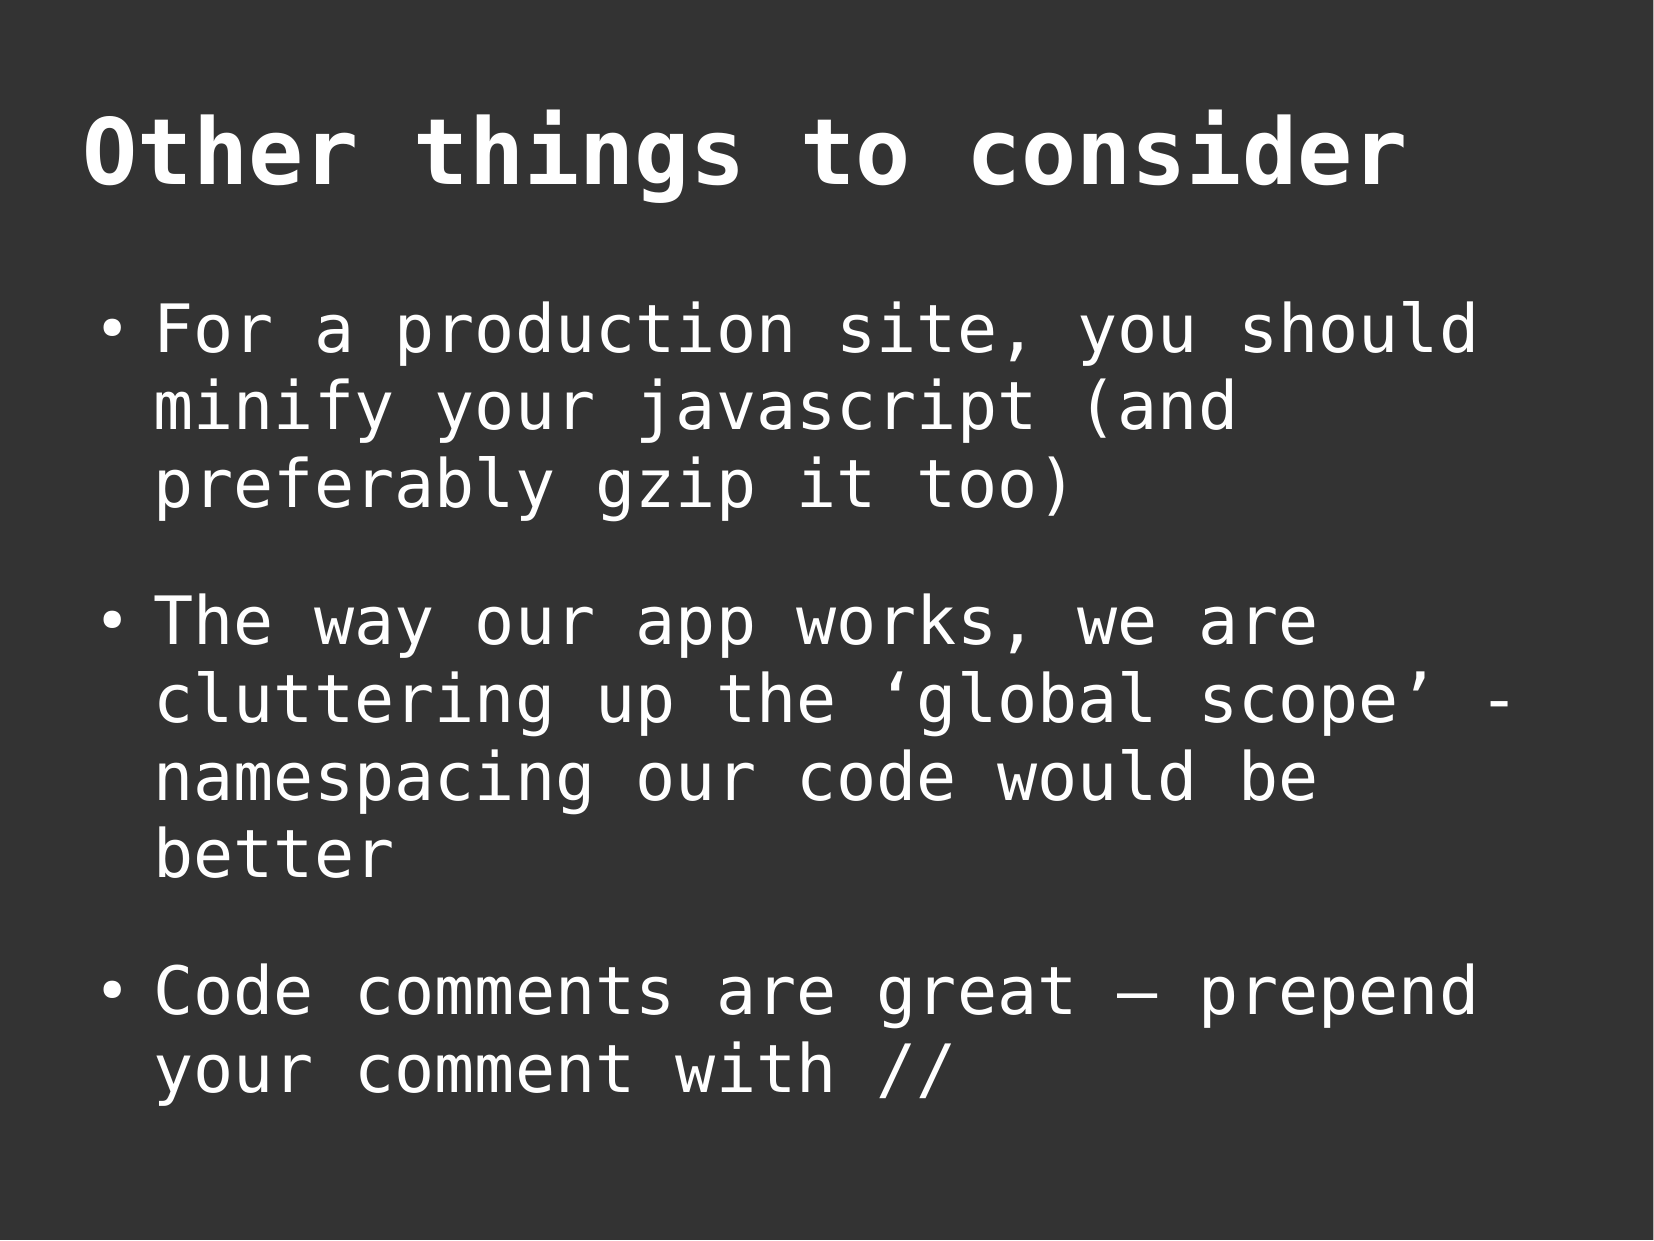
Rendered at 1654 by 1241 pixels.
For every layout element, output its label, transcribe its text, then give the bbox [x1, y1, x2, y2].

list For a production site, you should minify your javascript (and preferably gzip it too) The way our app works, we are cluttering up the ‘global scope’ - namespacing our code would be better Code comments are great – prepend your comment with // [82, 290, 1571, 1182]
title Other things to consider [82, 49, 1571, 257]
